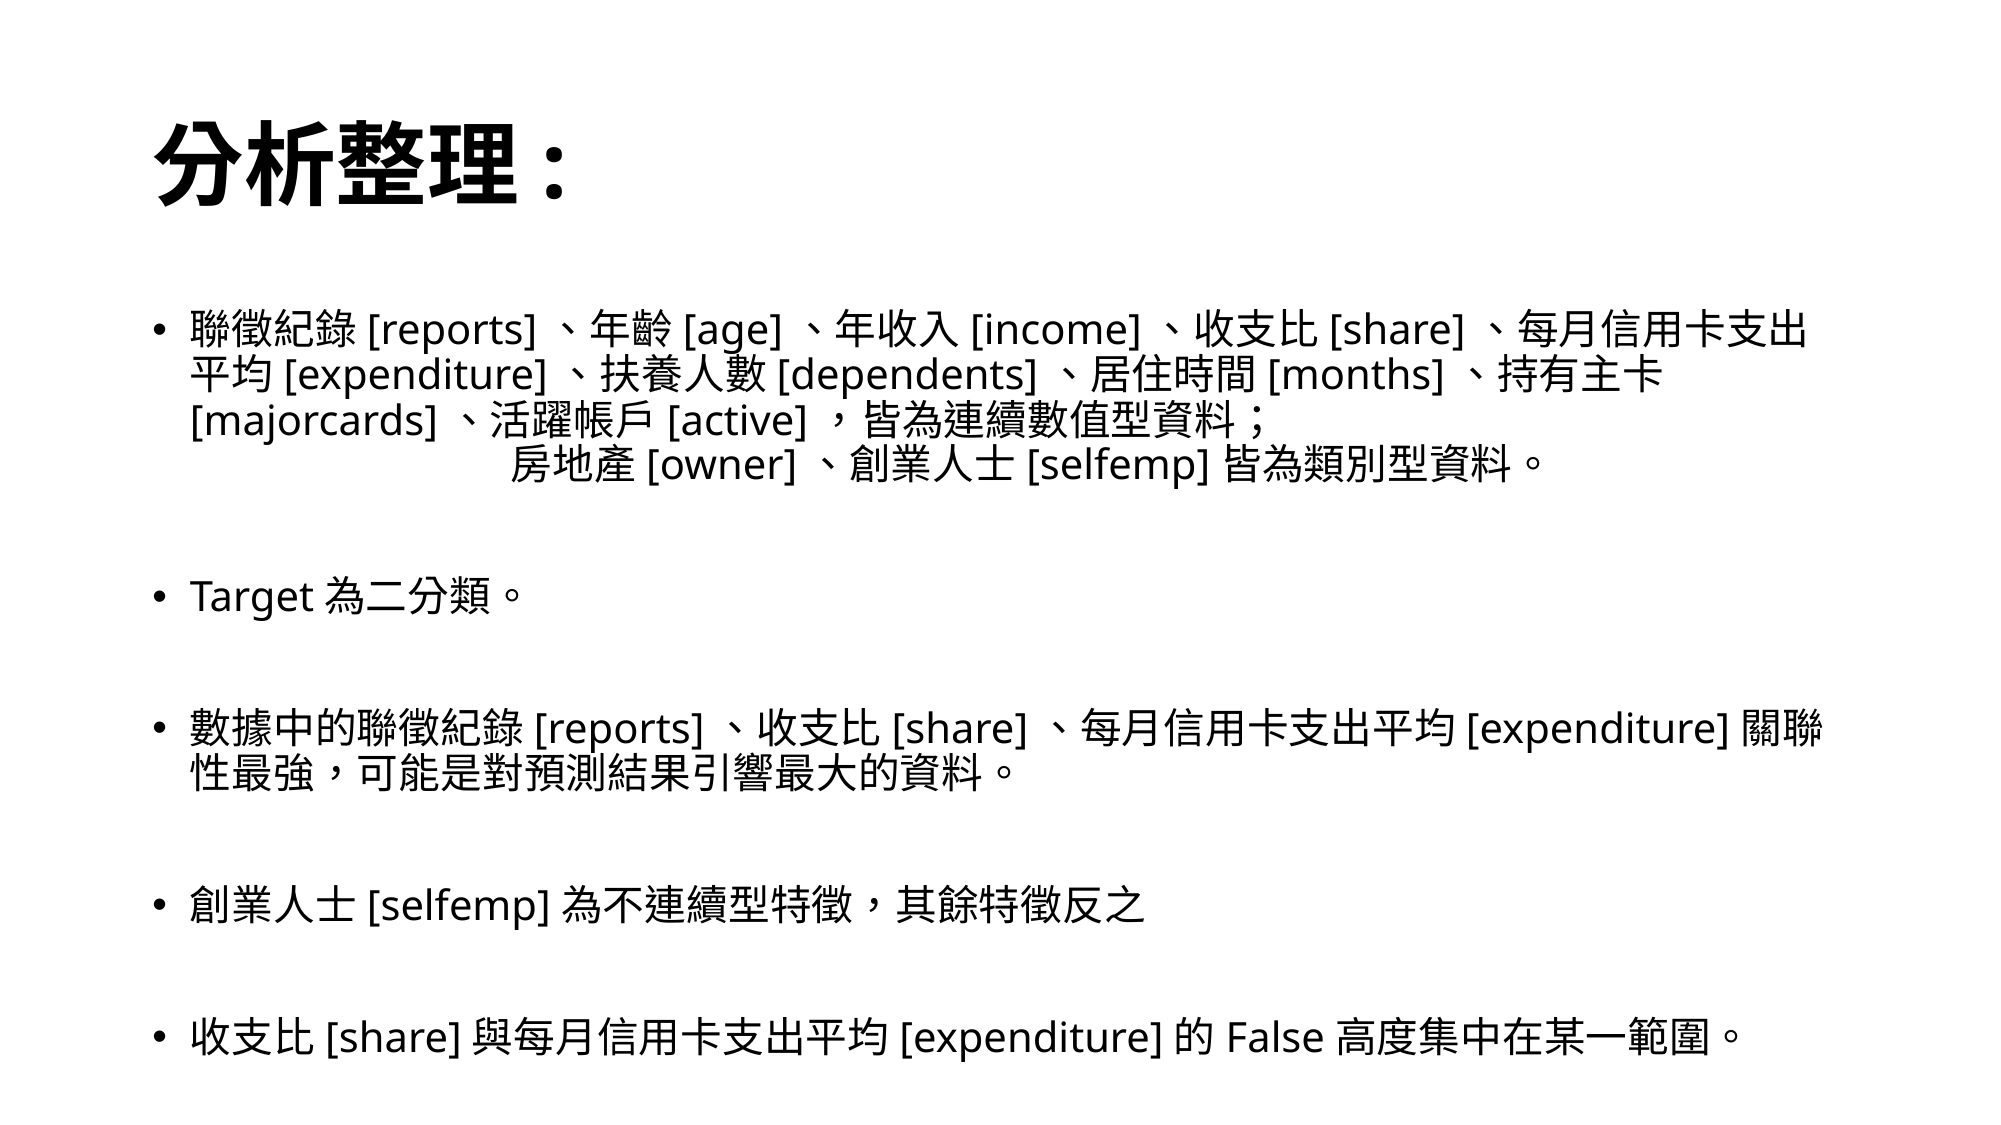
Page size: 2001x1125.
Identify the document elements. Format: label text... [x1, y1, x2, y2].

list 聯徵紀錄[reports]、年齡[age]、年收入[income]、收支比[share]、每月信用卡支出平均[expenditure]、扶養人數[dependents]、居住時間[months]、持有主卡[majorcards]、活躍帳戶[active]，皆為連續數值型資料； 房地產[owner]、創業人士[selfemp]皆為類別型資料。 Target為二分類。 數據中的聯徵紀錄[reports]、收支比[share]、每月信用卡支出平均[expenditure]關聯性最強，可能是對預測結果引響最大的資料。 創業人士[selfemp]為不連續型特徵，其餘特徵反之 收支比[share]與每月信用卡支出平均[expenditure]的False高度集中在某一範圍。 [137, 230, 1863, 1104]
title 分析整理: [137, 59, 1863, 230]
